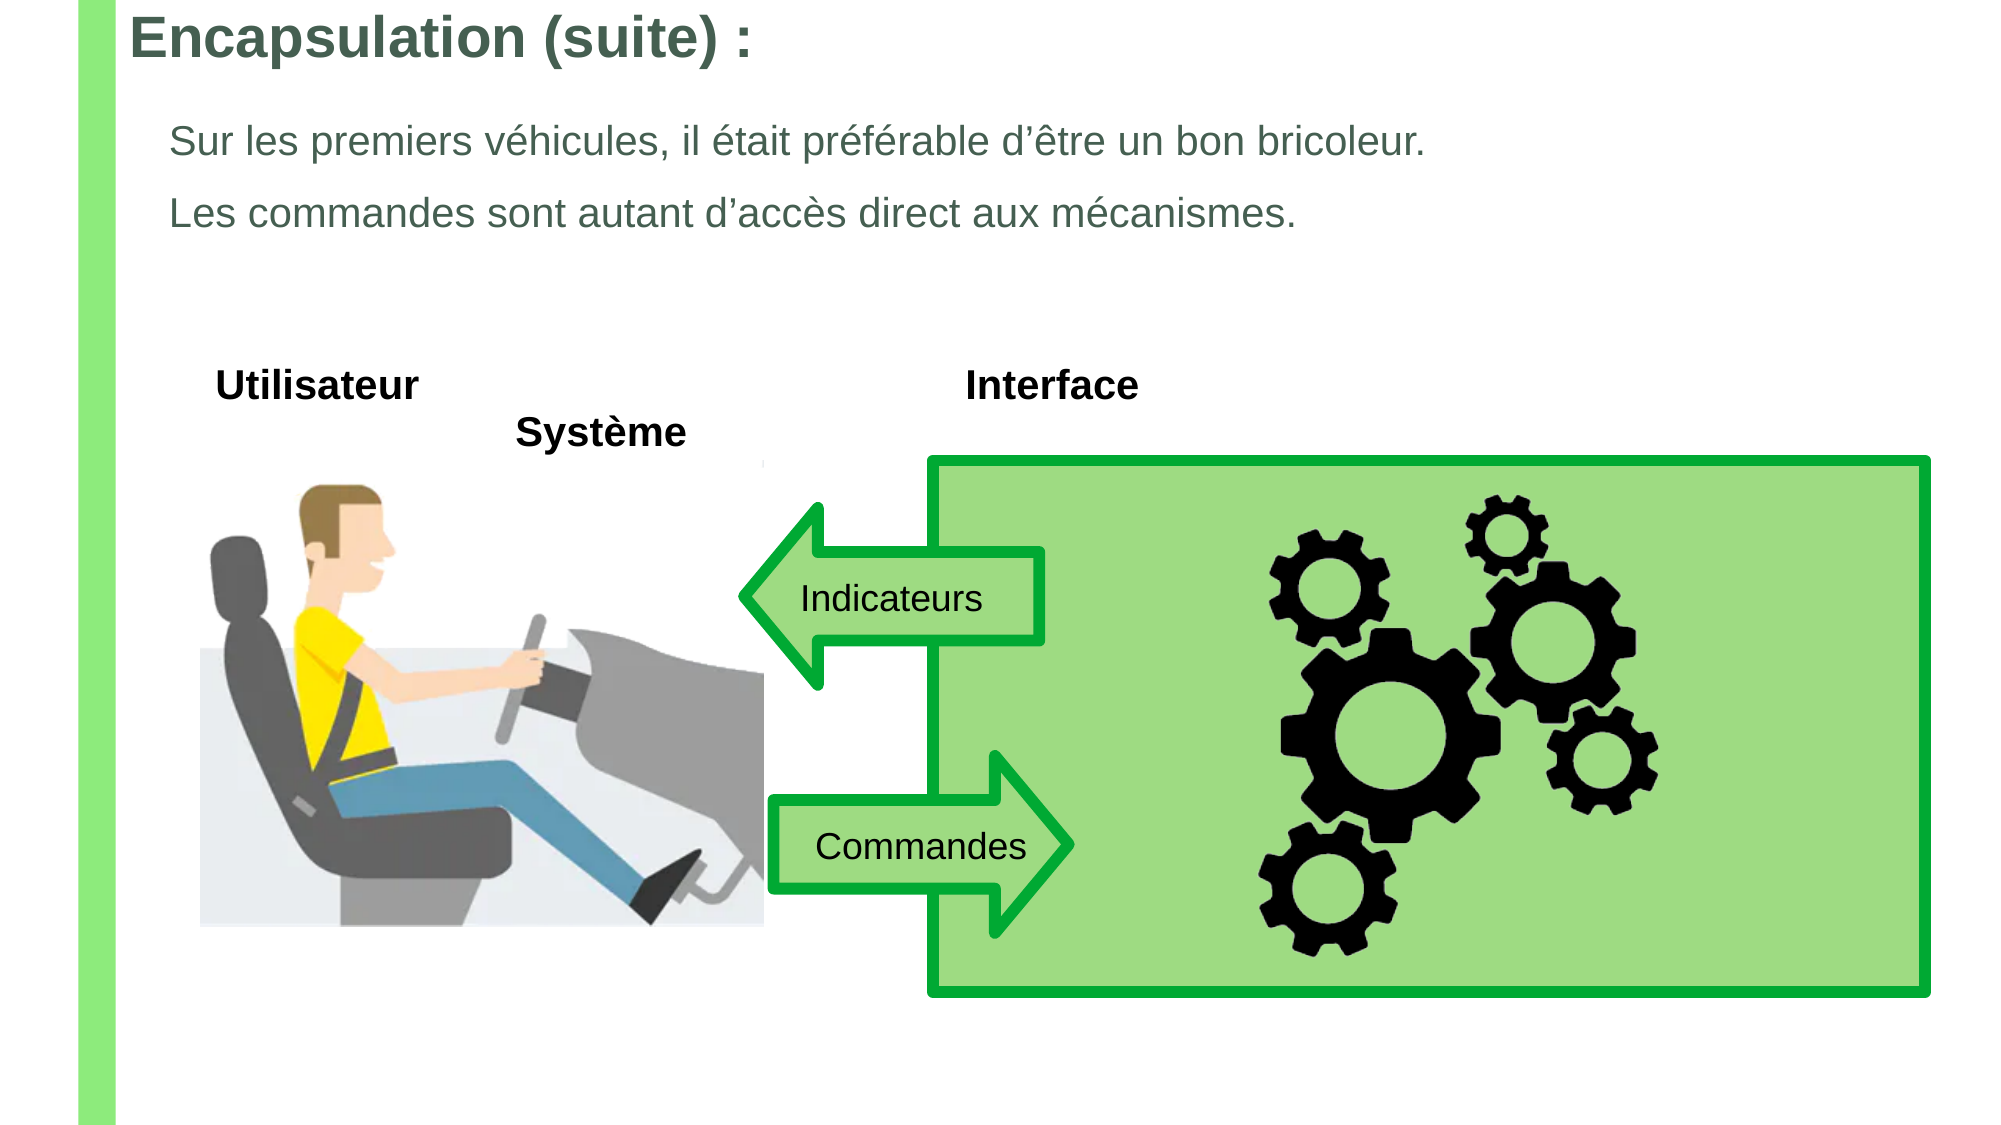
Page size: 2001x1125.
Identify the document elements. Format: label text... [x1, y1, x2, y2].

text_box Commandes [773, 755, 1069, 933]
text_box Encapsulation (suite) : [114, 0, 2000, 107]
text_box Indicateurs [744, 507, 1040, 685]
picture [200, 460, 764, 927]
text_box Utilisateur Interface Système [200, 354, 1937, 421]
picture [1205, 477, 1713, 975]
text_box Sur les premiers véhicules, il était préférable d’être un bon bricoleur. Les commandes sont autant d’accès direct aux mécanismes. [154, 110, 2000, 331]
text_box [933, 460, 1926, 993]
